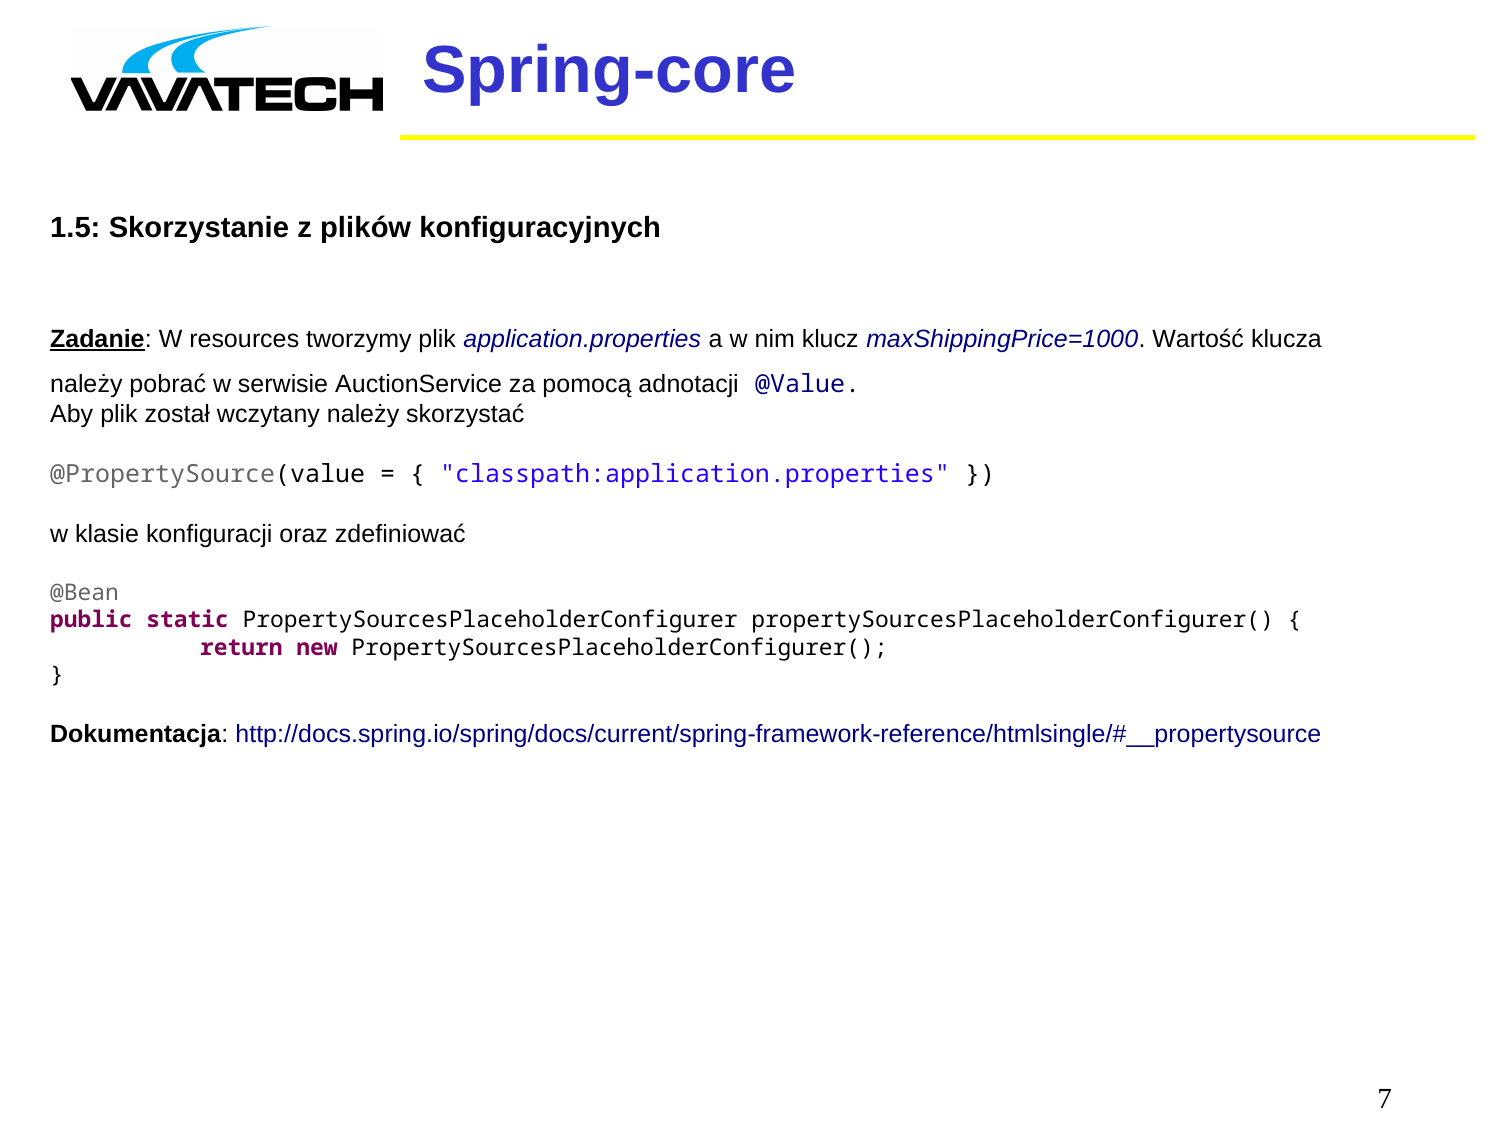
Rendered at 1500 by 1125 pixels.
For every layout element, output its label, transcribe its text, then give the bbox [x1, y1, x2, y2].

text_box 1.5: Skorzystanie z plików konfiguracyjnych Zadanie: W resources tworzymy plik application.properties a w nim klucz maxShippingPrice=1000. Wartość klucza należy pobrać w serwisie AuctionService za pomocą adnotacji @Value. Aby plik został wczytany należy skorzystać @PropertySource(value = { "classpath:application.properties" }) w klasie konfiguracji oraz zdefiniować @Bean public static PropertySourcesPlaceholderConfigurer propertySourcesPlaceholderConfigurer() { return new PropertySourcesPlaceholderConfigurer(); } Dokumentacja: http://docs.spring.io/spring/docs/current/spring-framework-reference/htmlsingle/#__propertysource [35, 200, 1404, 1016]
picture [70, 26, 383, 111]
title Spring-core [407, 0, 1479, 157]
